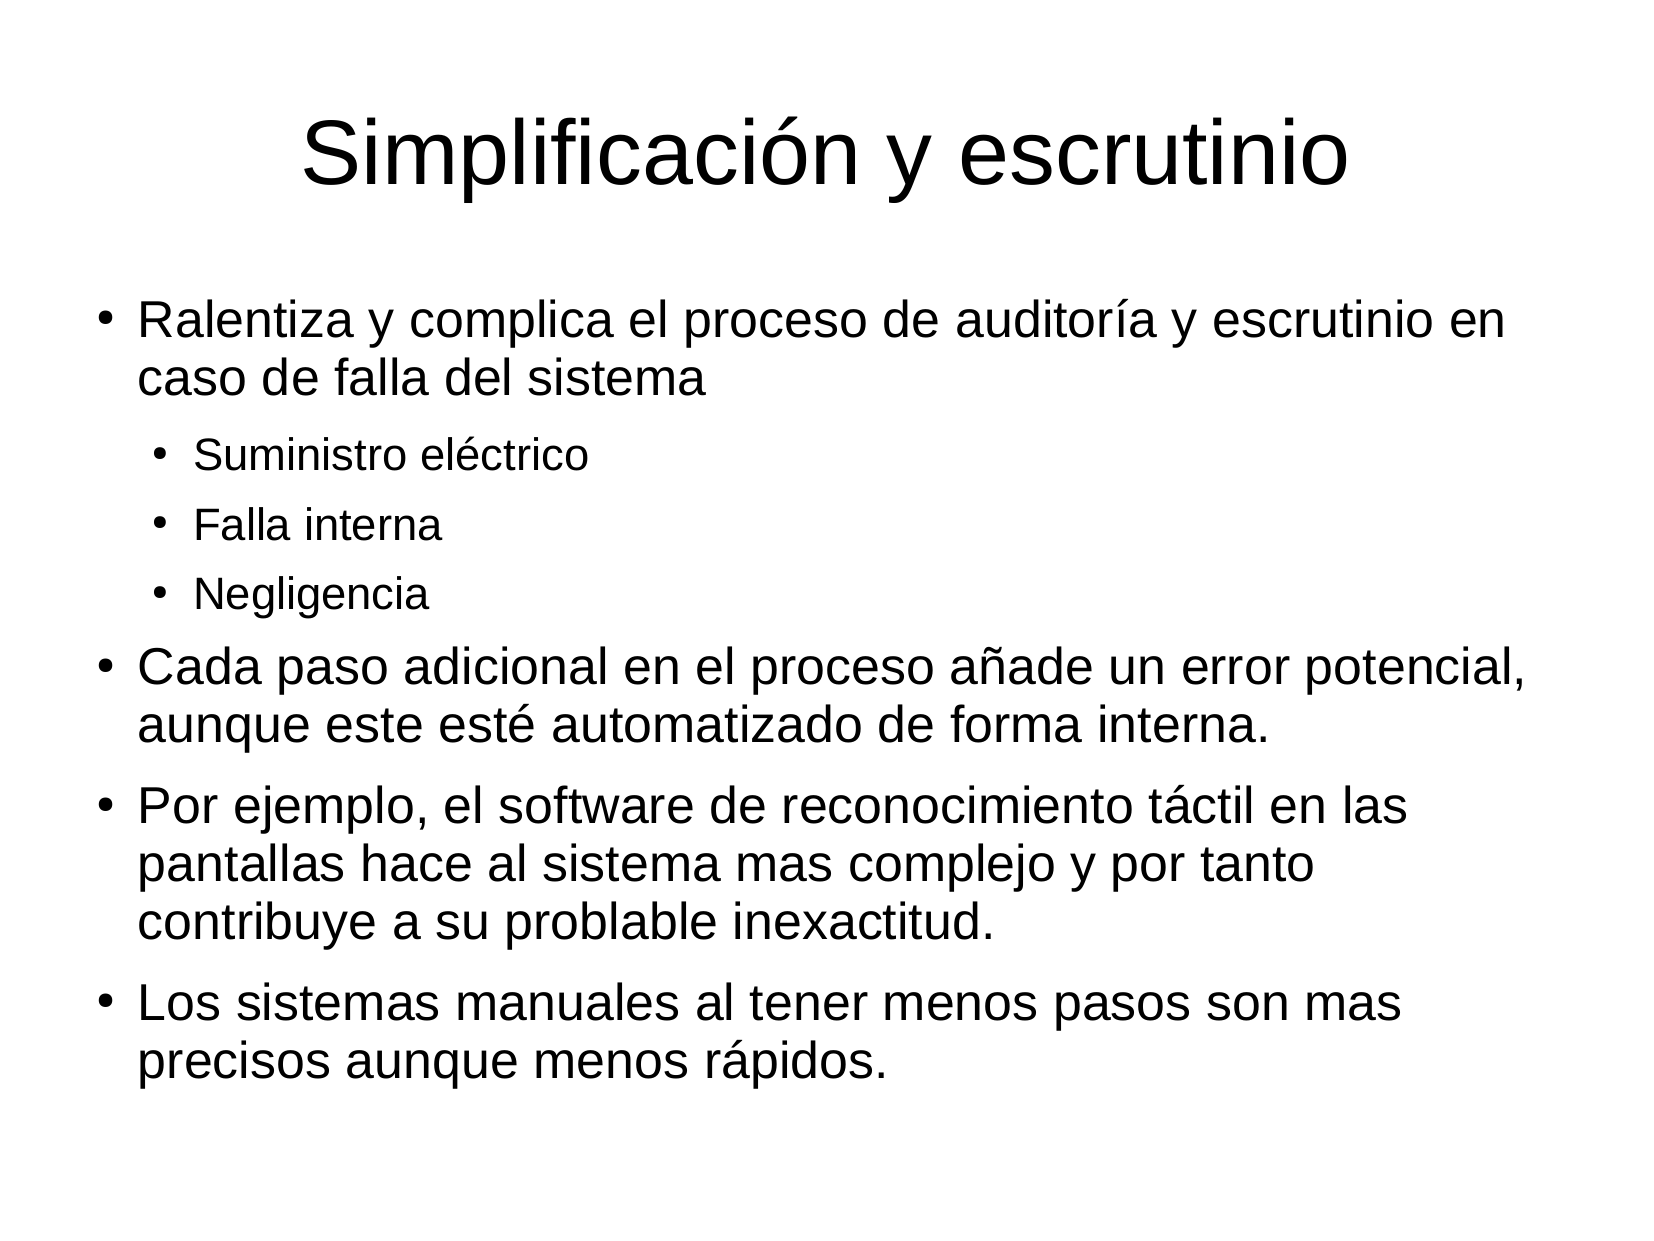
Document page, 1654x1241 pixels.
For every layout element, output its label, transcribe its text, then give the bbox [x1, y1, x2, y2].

title Simplificación y escrutinio [82, 49, 1571, 257]
list Ralentiza y complica el proceso de auditoría y escrutinio en caso de falla del sistema Suministro eléctrico Falla interna Negligencia Cada paso adicional en el proceso añade un error potencial, aunque este esté automatizado de forma interna. Por ejemplo, el software de reconocimiento táctil en las pantallas hace al sistema mas complejo y por tanto contribuye a su problable inexactitud. Los sistemas manuales al tener menos pasos son mas precisos aunque menos rápidos. [82, 290, 1571, 1109]
